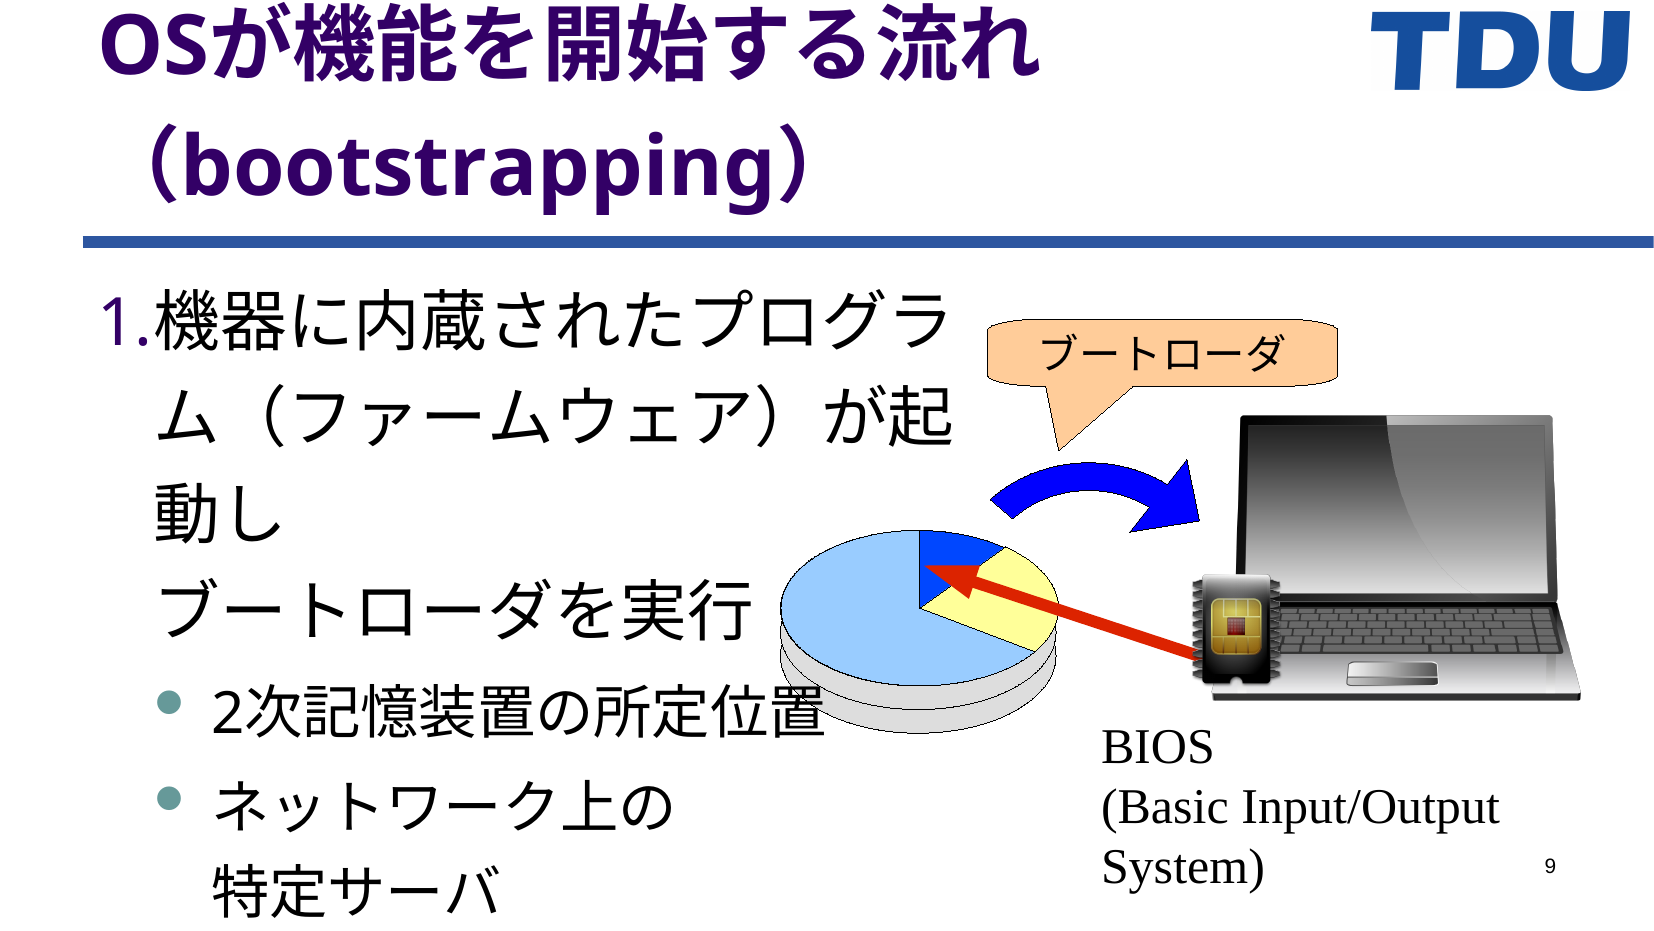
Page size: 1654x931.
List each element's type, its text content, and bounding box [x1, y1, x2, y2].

title OSが機能を開始する流れ （bootstrapping） [82, 33, 1571, 228]
text_box [990, 459, 1200, 533]
picture [1190, 415, 1581, 701]
picture [1371, 11, 1630, 91]
text_box [780, 530, 1059, 724]
text_box ブートローダ [987, 319, 1338, 451]
list 機器に内蔵されたプログラム（ファームウェア）が起動し ブートローダを実行 2次記憶装置の所定位置 ネットワーク上の 特定サーバ （ネットワークブート） [82, 259, 985, 908]
text_box BIOS (Basic Input/Output System) [1086, 706, 1516, 902]
